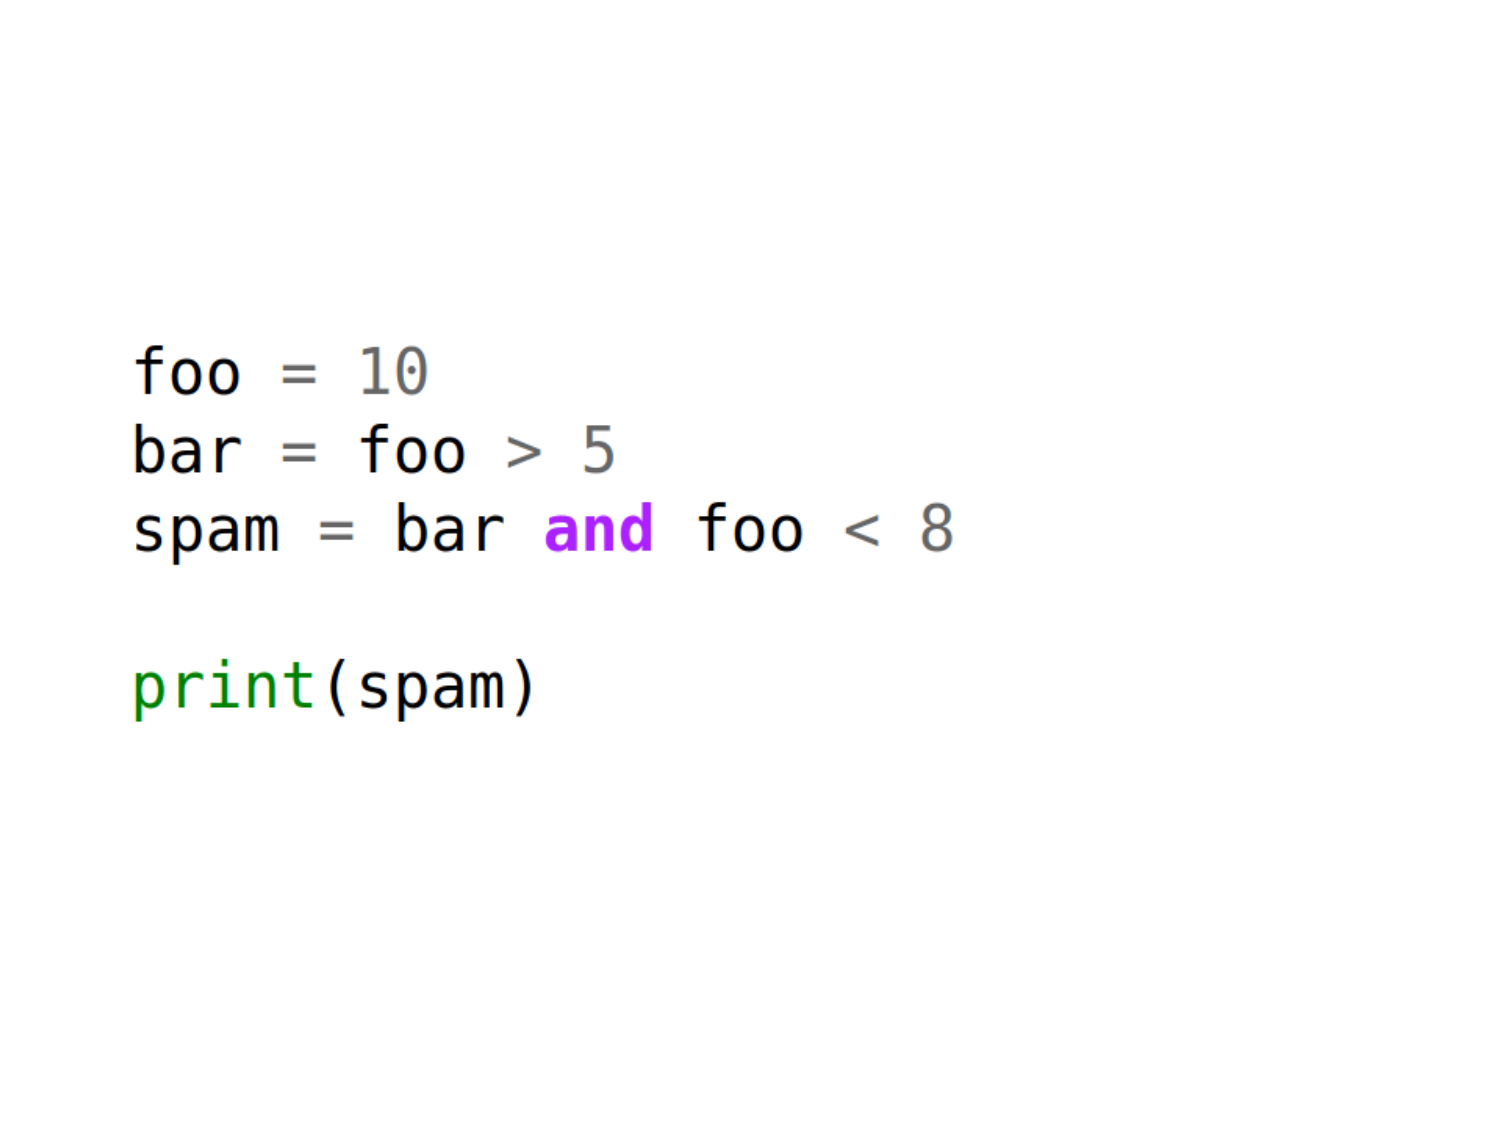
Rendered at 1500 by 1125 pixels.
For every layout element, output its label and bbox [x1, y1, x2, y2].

picture [110, 330, 981, 747]
